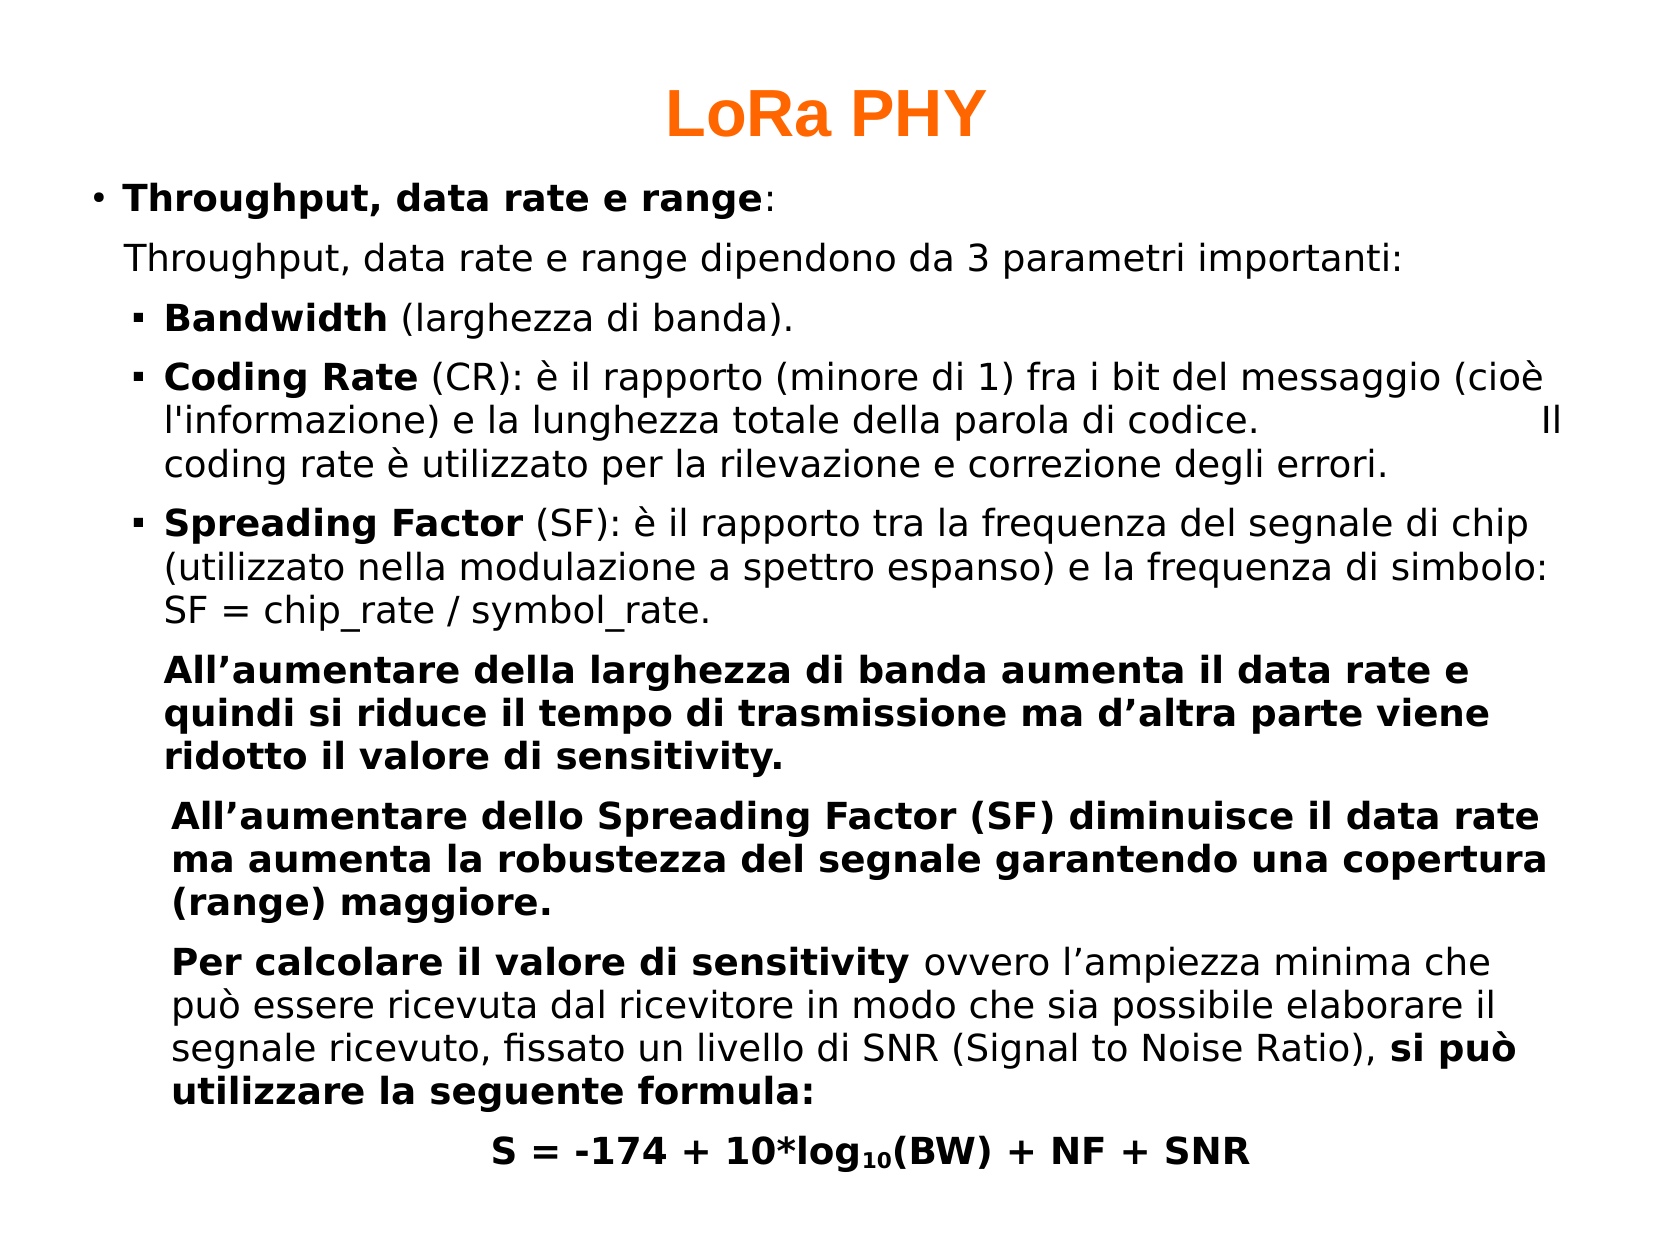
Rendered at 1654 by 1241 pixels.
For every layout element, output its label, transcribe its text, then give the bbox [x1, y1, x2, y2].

title LoRa PHY [82, 49, 1571, 177]
list Throughput, data rate e range: Throughput, data rate e range dipendono da 3 parametri importanti: Bandwidth (larghezza di banda). Coding Rate (CR): è il rapporto (minore di 1) fra i bit del messaggio (cioè l'informazione) e la lunghezza totale della parola di codice. Il coding rate è utilizzato per la rilevazione e correzione degli errori. Spreading Factor (SF): è il rapporto tra la frequenza del segnale di chip (utilizzato nella modulazione a spettro espanso) e la frequenza di simbolo: SF = chip_rate / symbol_rate. All’aumentare della larghezza di banda aumenta il data rate e quindi si riduce il tempo di trasmissione ma d’altra parte viene ridotto il valore di sensitivity. All’aumentare dello Spreading Factor (SF) diminuisce il data rate ma aumenta la robustezza del segnale garantendo una copertura (range) maggiore. Per calcolare il valore di sensitivity ovvero l’ampiezza minima che può essere ricevuta dal ricevitore in modo che sia possibile elaborare il segnale ricevuto, fissato un livello di SNR (Signal to Noise Ratio), si può utilizzare la seguente formula: S = -174 + 10*log10(BW) + NF + SNR [82, 177, 1571, 1193]
